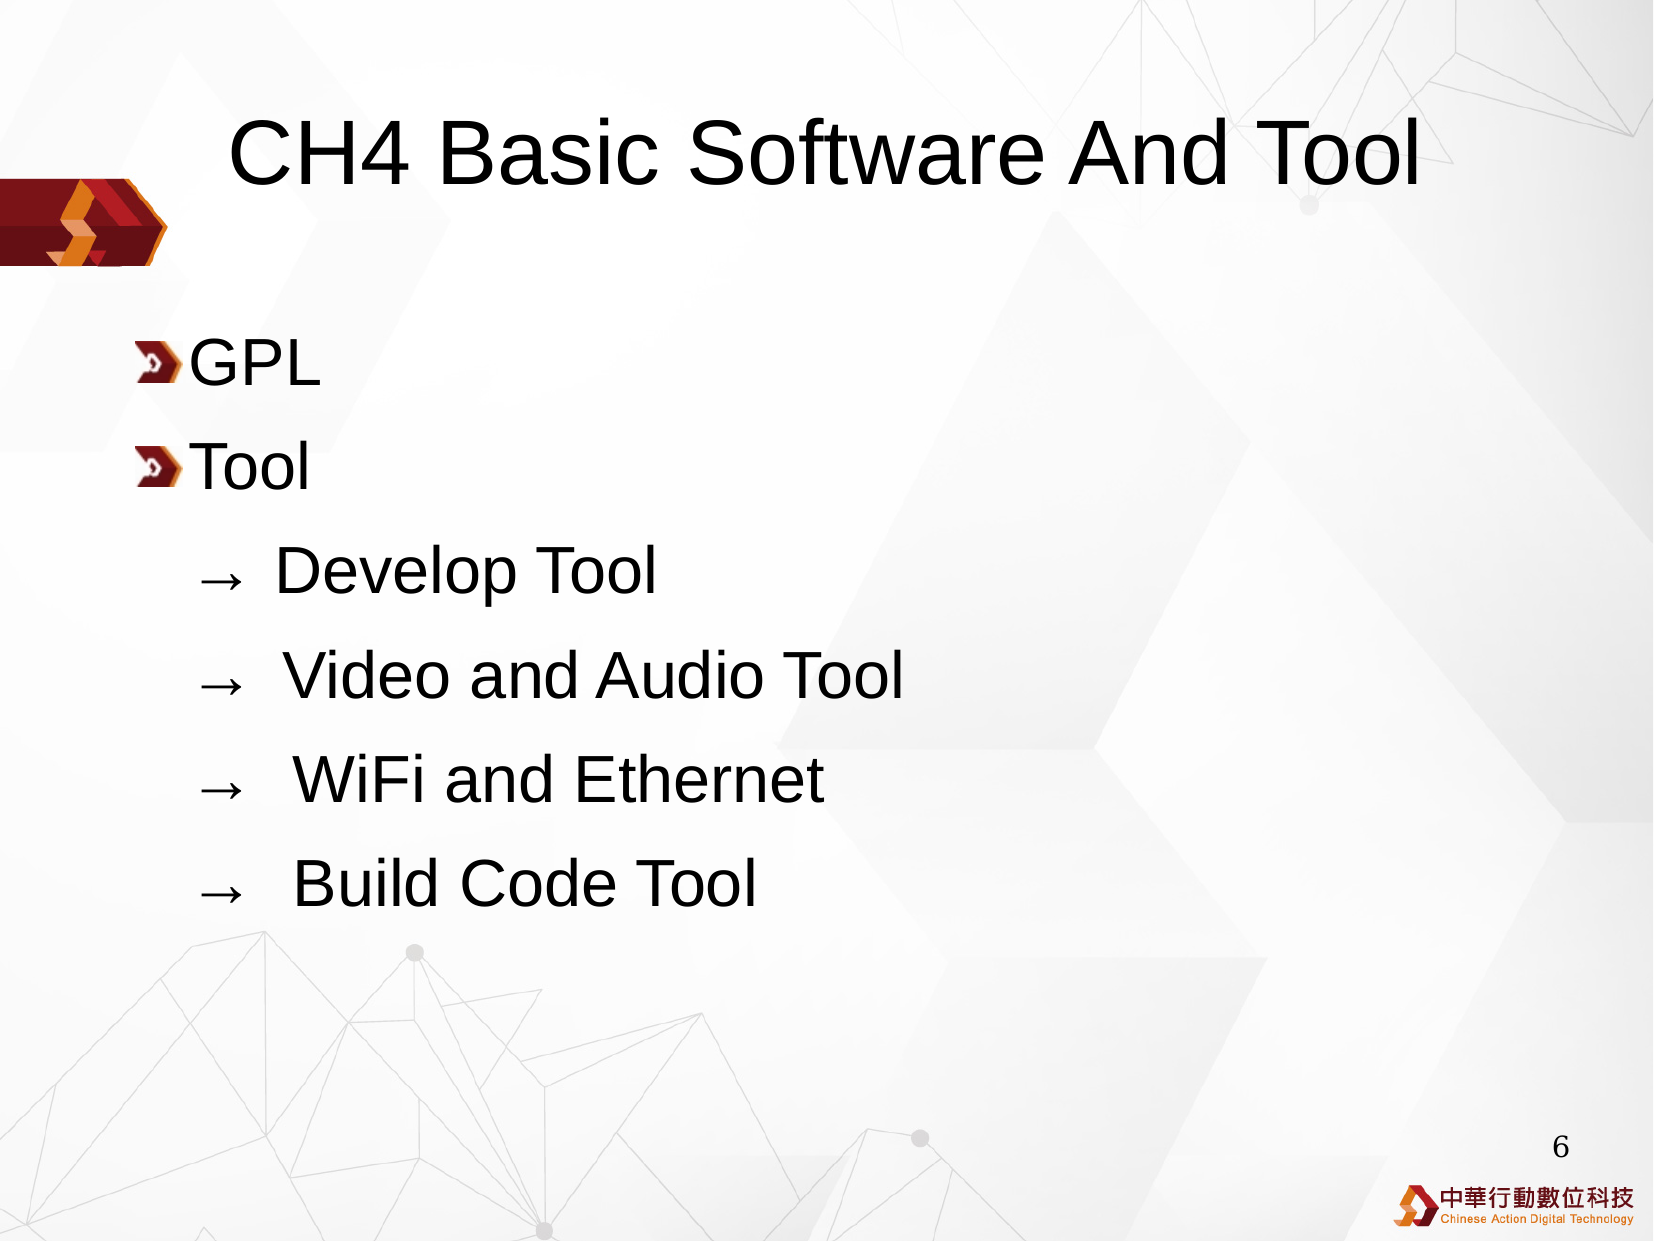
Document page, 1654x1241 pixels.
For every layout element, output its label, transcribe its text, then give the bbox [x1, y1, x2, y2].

picture [0, 0, 1654, 1241]
title CH4 Basic Software And Tool [82, 49, 1571, 257]
list GPL Tool → Develop Tool → Video and Audio Tool → WiFi and Ethernet → Build Code Tool [118, 324, 1571, 1045]
